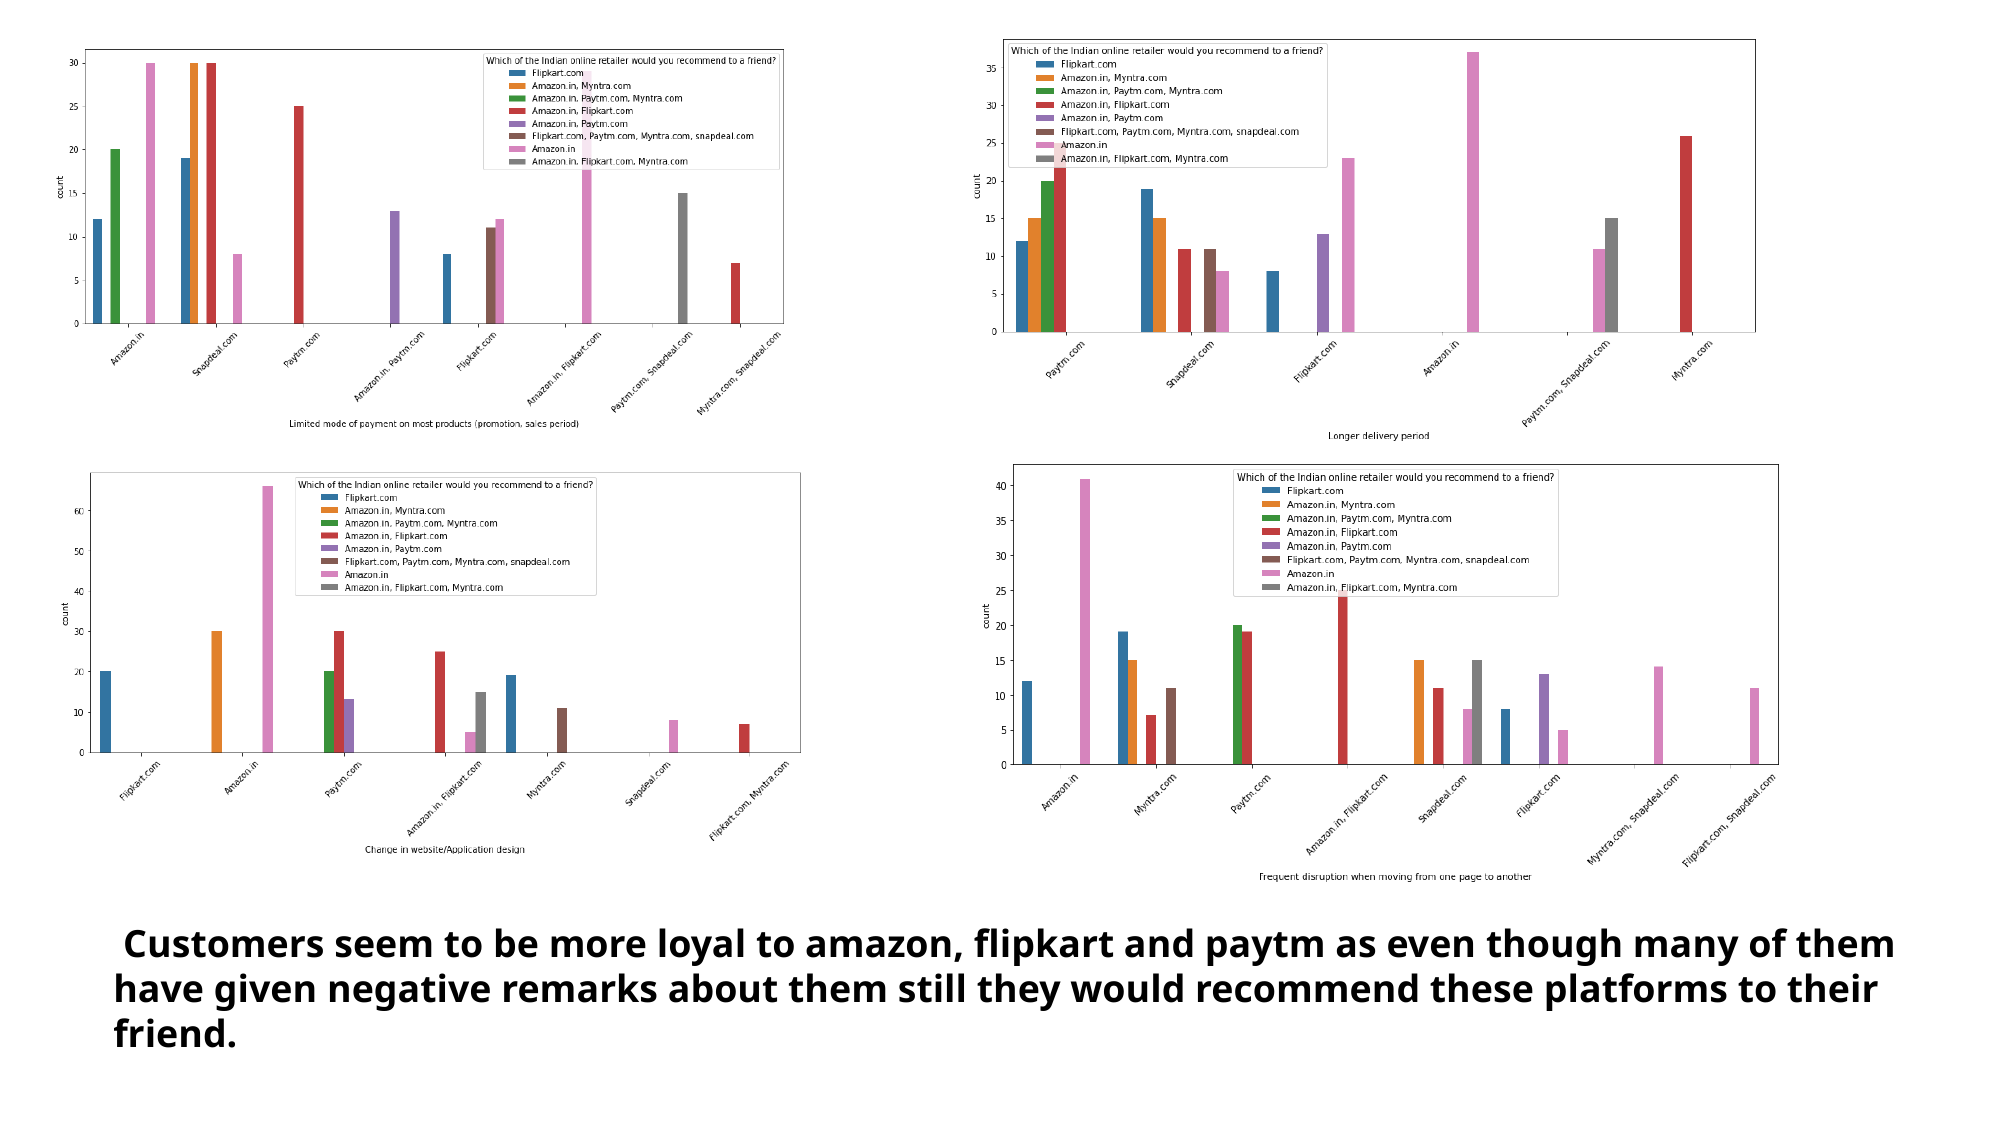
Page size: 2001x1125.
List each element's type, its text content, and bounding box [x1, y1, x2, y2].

text_box Customers seem to be more loyal to amazon, flipkart and paytm as even though many of them have given negative remarks about them still they would recommend these platforms to their friend. [98, 912, 1937, 1064]
picture [55, 467, 806, 859]
picture [975, 458, 1784, 887]
picture [50, 43, 789, 434]
picture [966, 32, 1761, 447]
